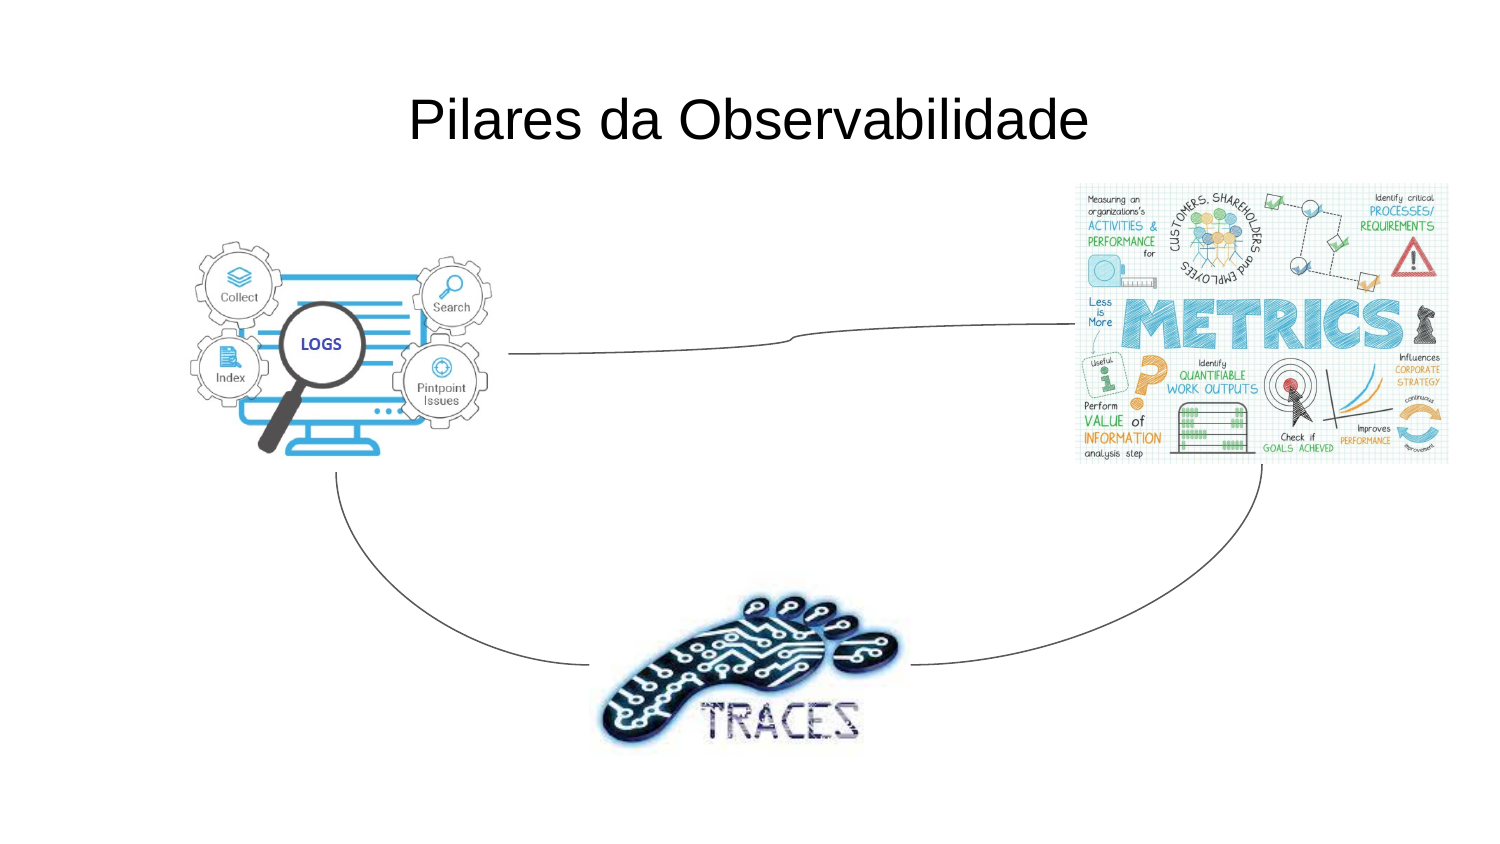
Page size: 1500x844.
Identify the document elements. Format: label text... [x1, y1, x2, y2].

picture [163, 235, 509, 473]
picture [589, 504, 911, 826]
picture [1075, 183, 1449, 465]
title Pilares da Observabilidade [51, 72, 1449, 167]
